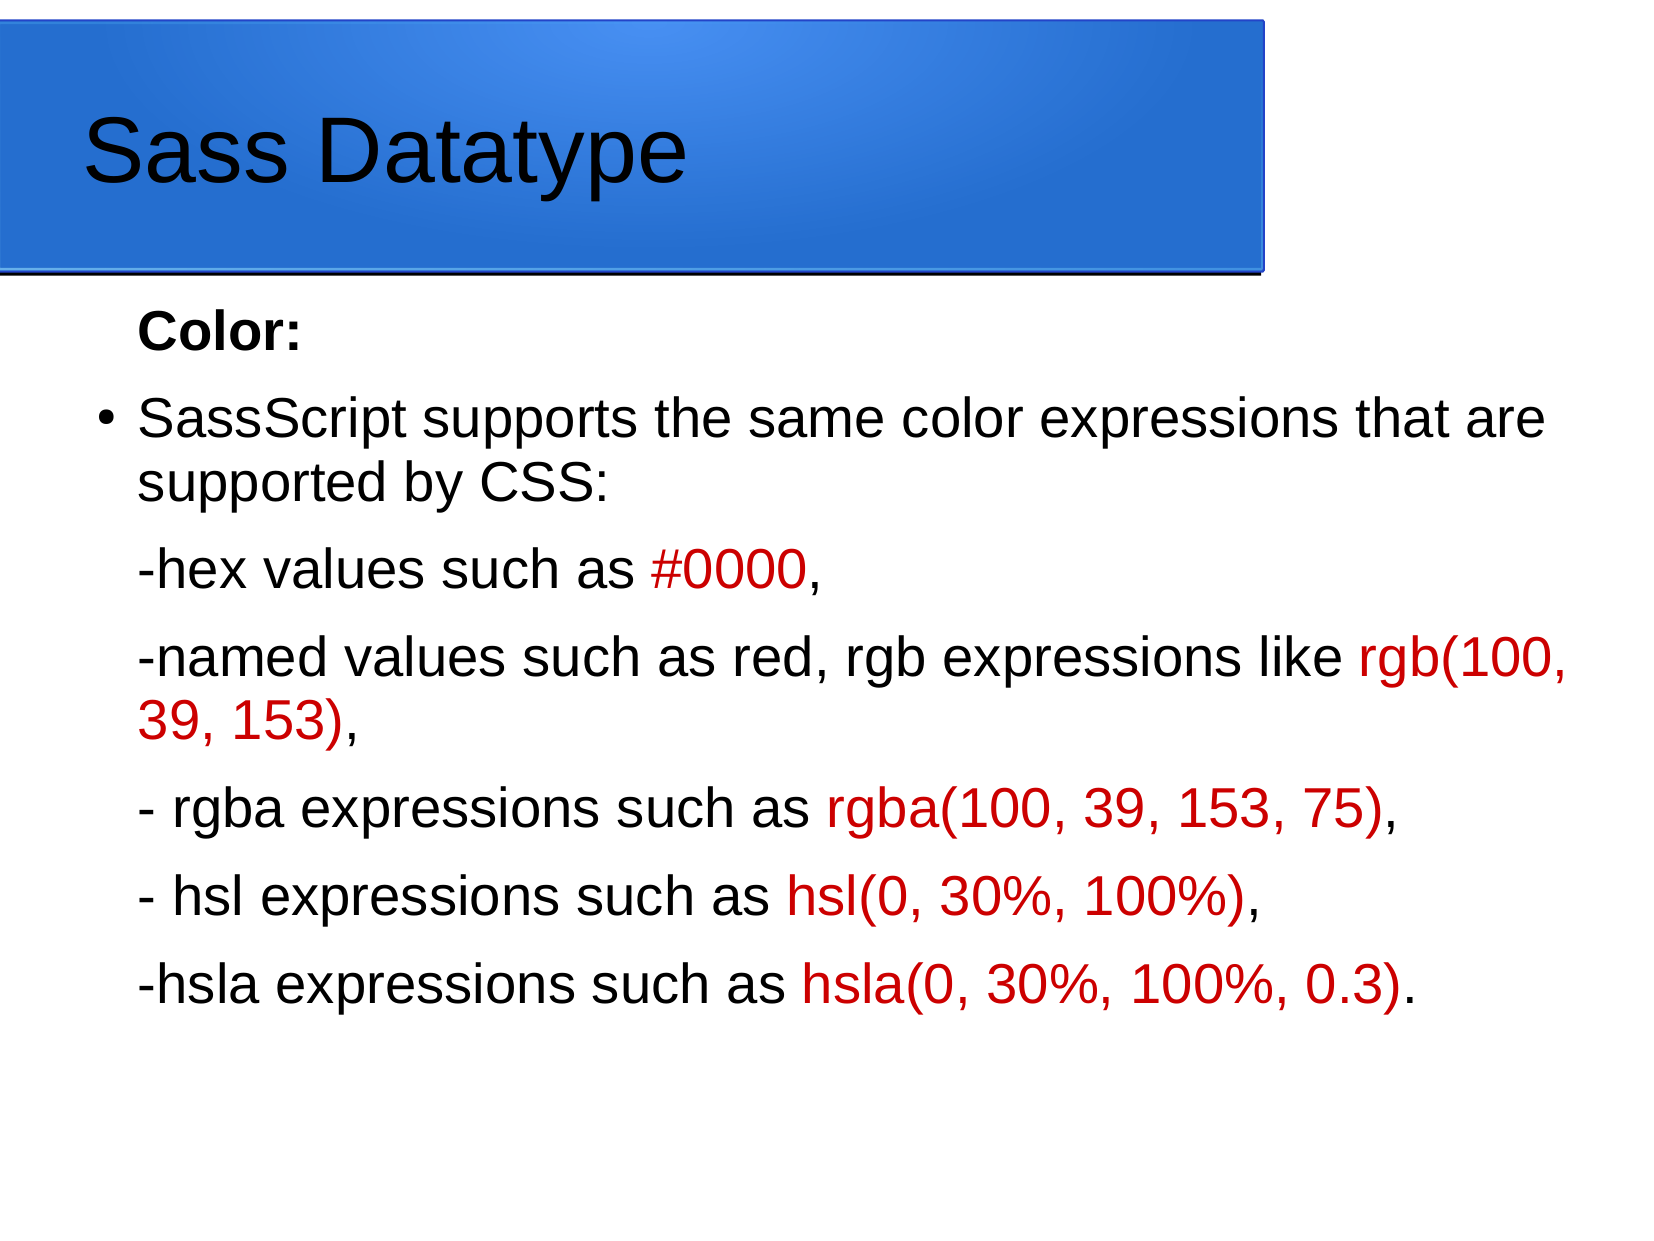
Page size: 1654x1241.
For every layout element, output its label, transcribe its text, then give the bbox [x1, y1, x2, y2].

list Color: SassScript supports the same color expressions that are supported by CSS: -hex values such as #0000, -named values such as red, rgb expressions like rgb(100, 39, 153), - rgba expressions such as rgba(100, 39, 153, 75), - hsl expressions such as hsl(0, 30%, 100%), -hsla expressions such as hsla(0, 30%, 100%, 0.3). [82, 299, 1571, 1019]
title Sass Datatype [82, 47, 1235, 252]
